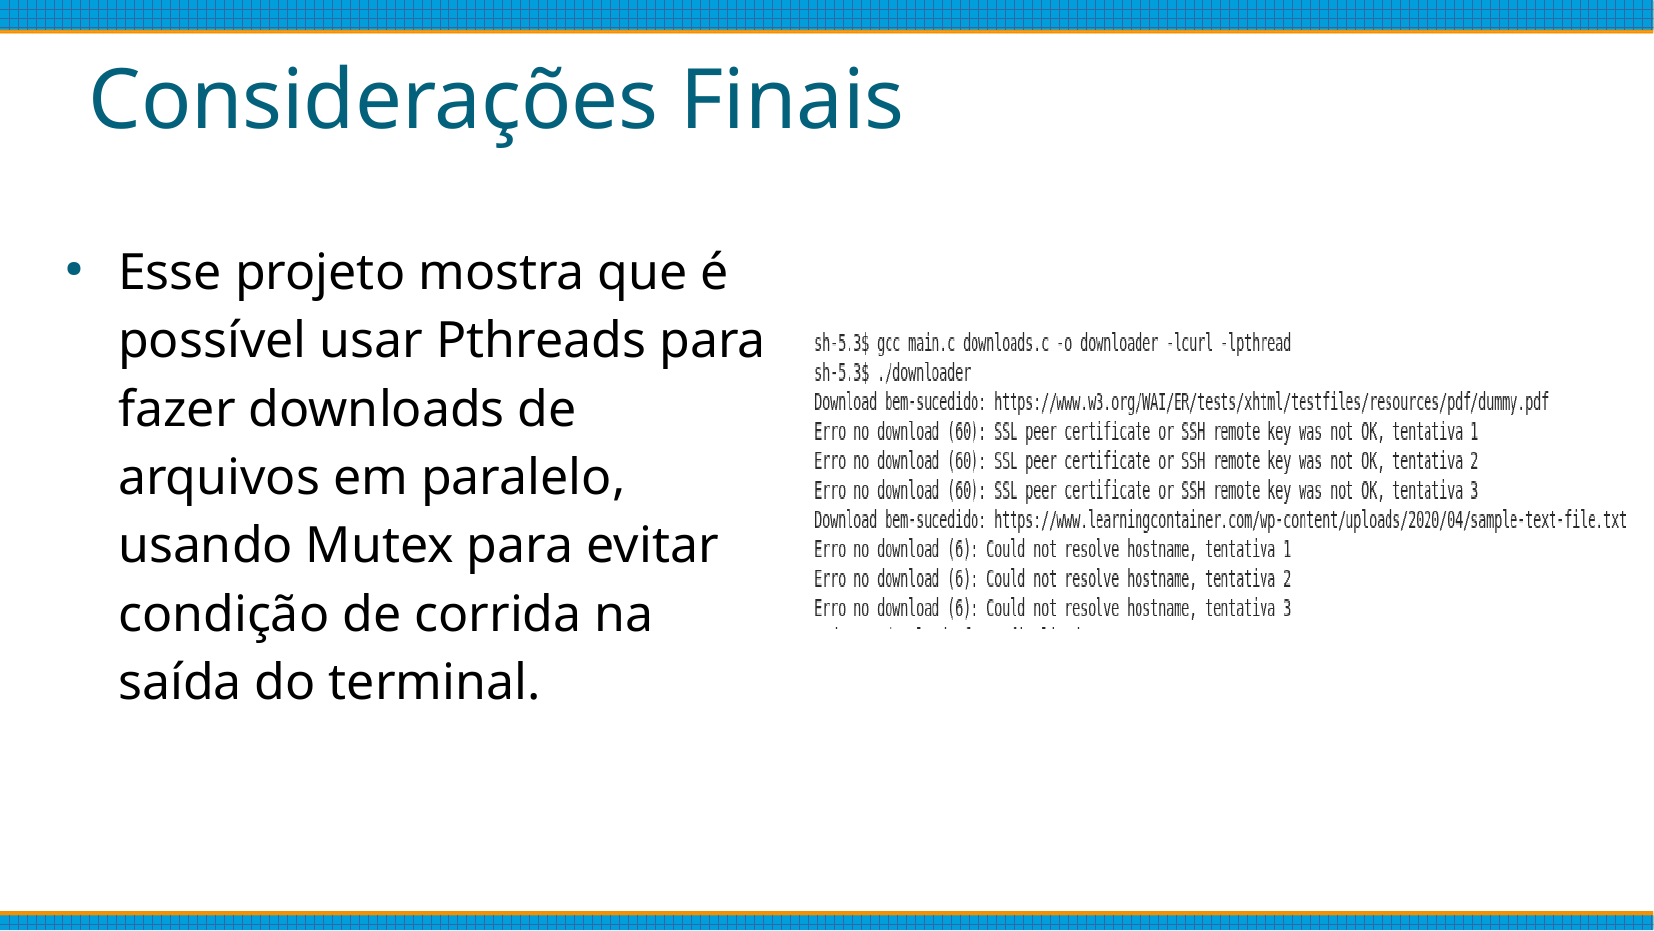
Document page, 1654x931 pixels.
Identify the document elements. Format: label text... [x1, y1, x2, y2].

picture [808, 324, 1636, 629]
list Esse projeto mostra que é possível usar Pthreads para fazer downloads de arquivos em paralelo, usando Mutex para evitar condição de corrida na saída do terminal. [47, 236, 768, 813]
title Considerações Finais [88, 14, 1565, 178]
